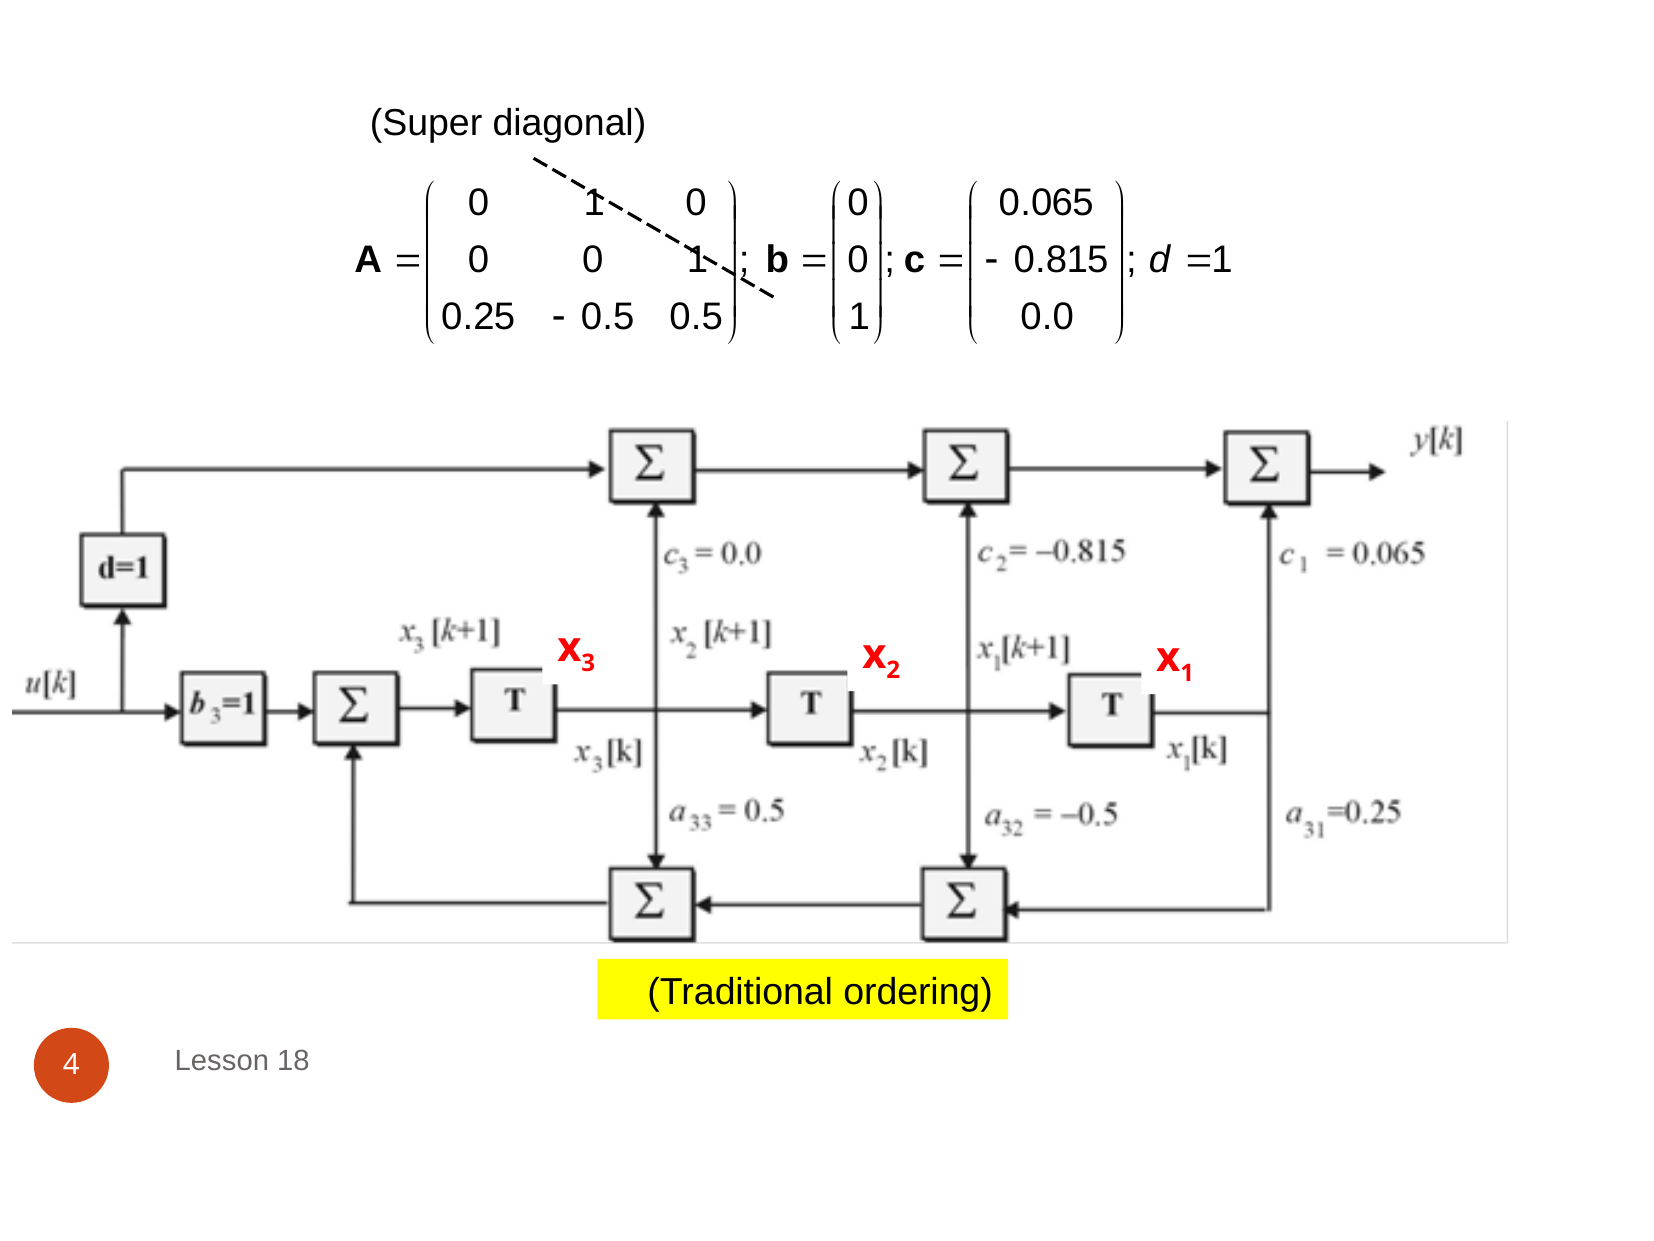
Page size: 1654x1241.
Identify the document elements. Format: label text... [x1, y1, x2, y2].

chart [347, 171, 1235, 353]
text_box (Traditional ordering) [597, 958, 1009, 1020]
text_box x3 [542, 611, 621, 685]
text_box <number> [33, 1027, 109, 1103]
text_box x2 [847, 618, 926, 692]
text_box x1 [1141, 621, 1220, 695]
text_box Lesson 18 [159, 1021, 810, 1097]
text_box (Super diagonal) [319, 89, 662, 151]
picture [12, 421, 1513, 946]
